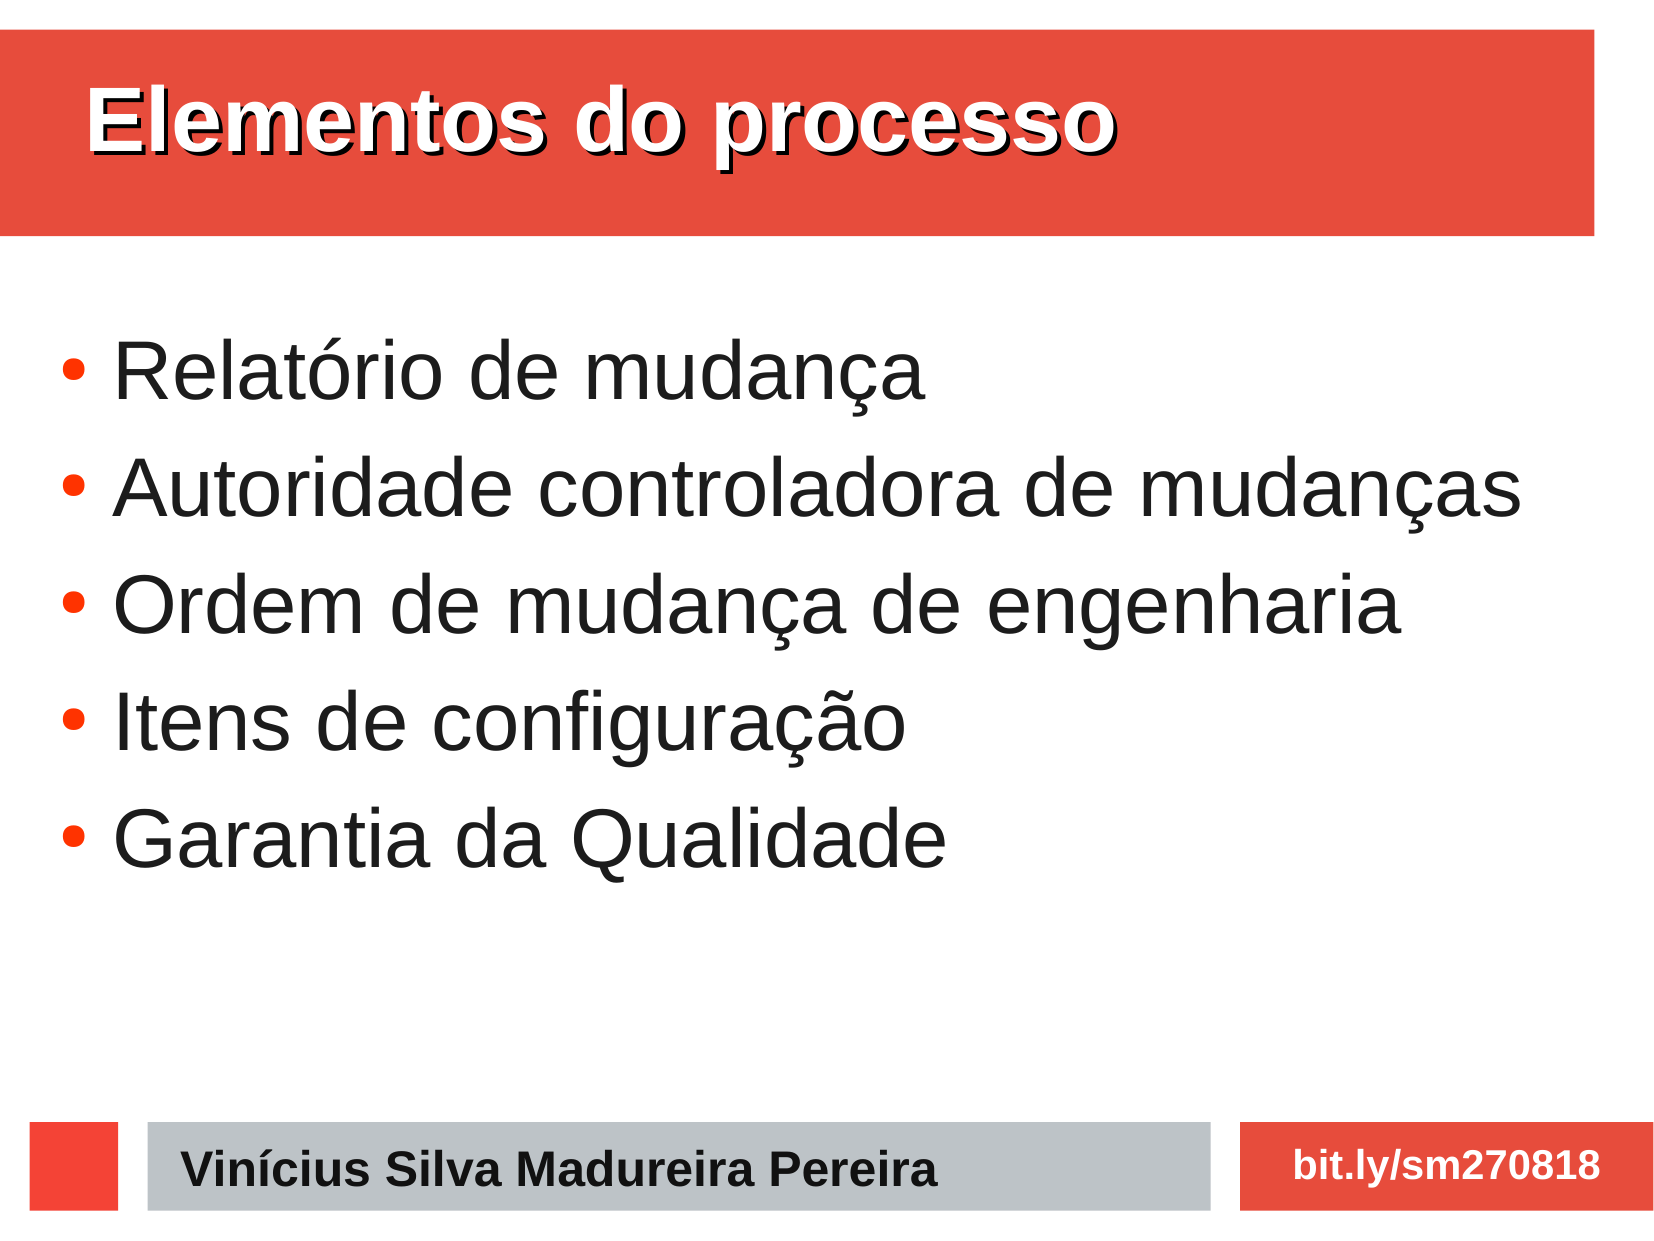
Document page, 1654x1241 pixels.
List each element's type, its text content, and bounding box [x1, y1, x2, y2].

text_box bit.ly/sm270818 [1228, 1134, 1654, 1205]
list Relatório de mudança Autoridade controladora de mudanças Ordem de mudança de engenharia Itens de configuração Garantia da Qualidade [59, 324, 1565, 1093]
text_box Vinícius Silva Madureira Pereira [165, 1133, 1170, 1205]
title Elementos do processo [59, 23, 1595, 172]
